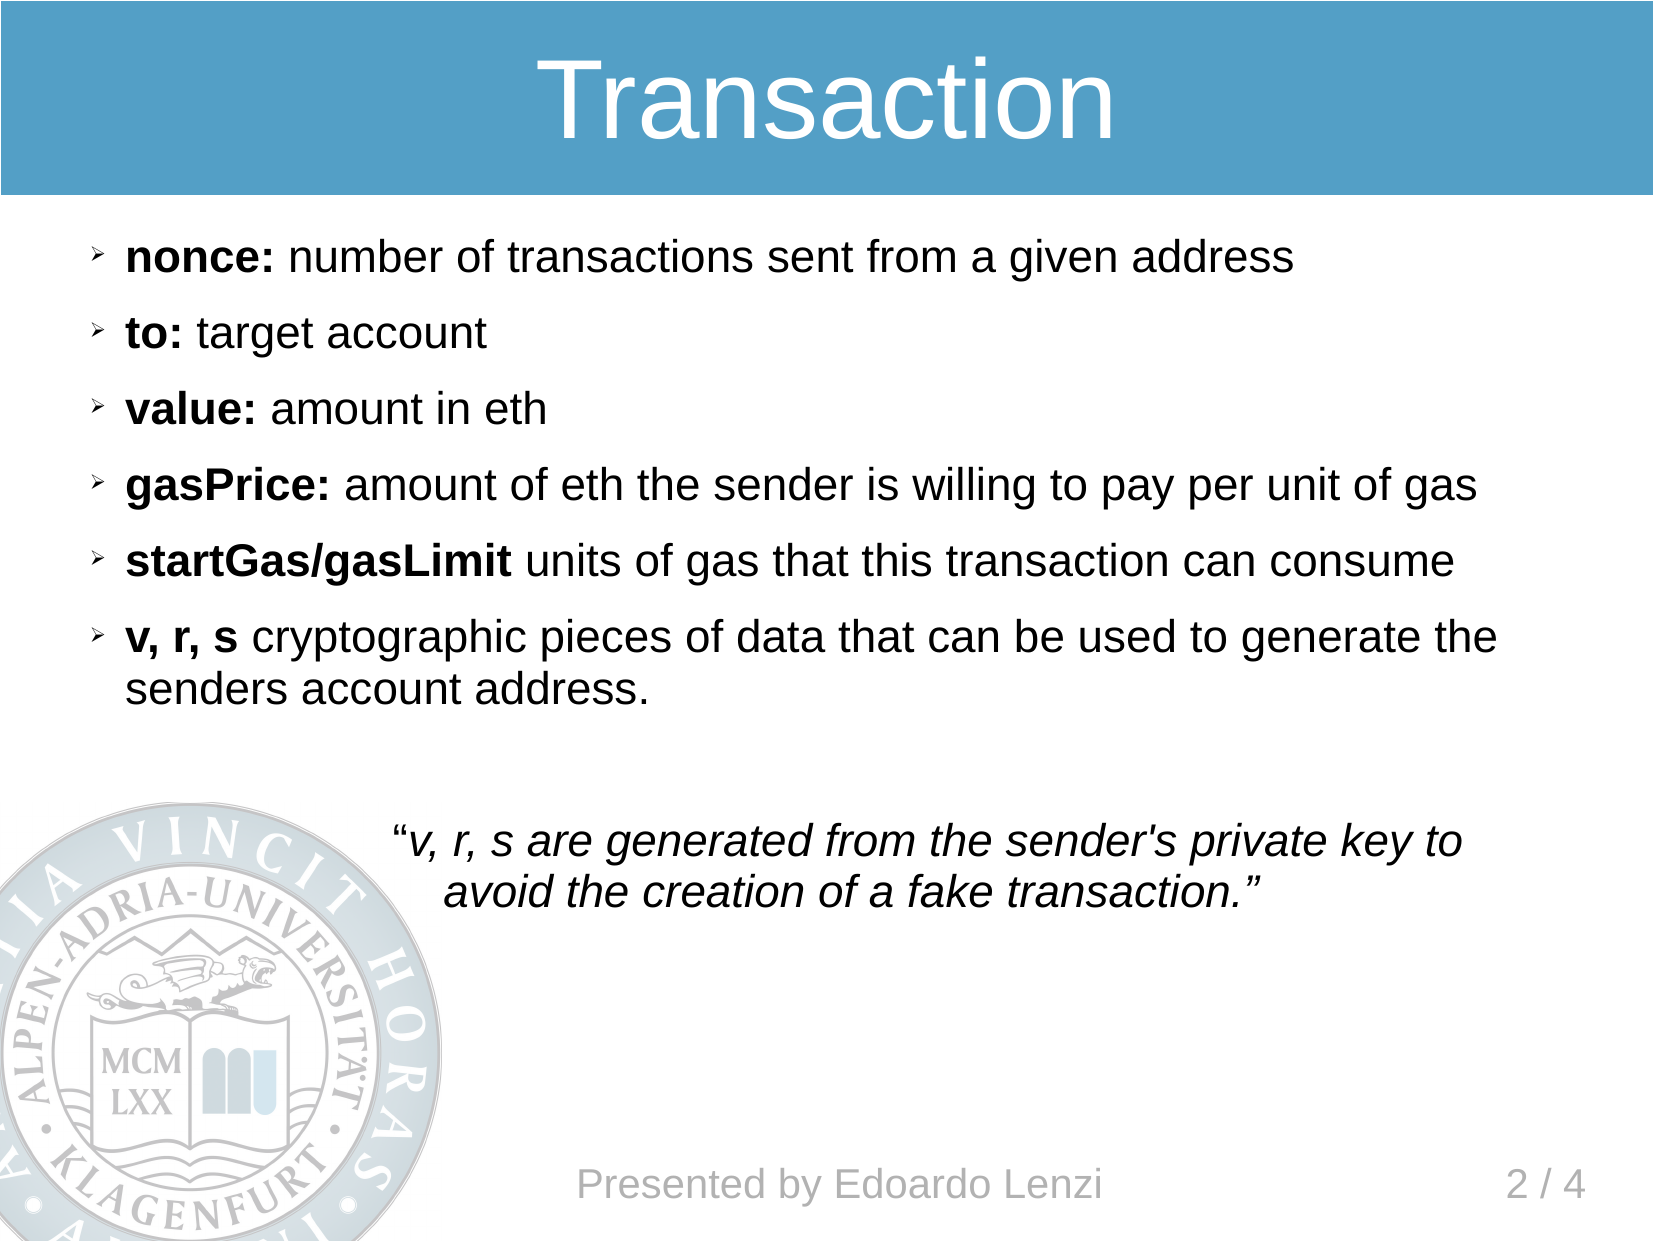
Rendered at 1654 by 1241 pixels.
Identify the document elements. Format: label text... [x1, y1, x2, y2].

text_box nonce: number of transactions sent from a given address to: target account value: amount in eth gasPrice: amount of eth the sender is willing to pay per unit of gas startGas/gasLimit units of gas that this transaction can consume v, r, s cryptographic pieces of data that can be used to generate the senders account address. “v, r, s are generated from the sender's private key to avoid the creation of a fake transaction.” [75, 223, 1561, 1001]
text_box [0, 801, 452, 1241]
list Presented by Edoardo Lenzi 2 / 4 [505, 1160, 1654, 1241]
text_box [1571, 0, 1654, 196]
title Transaction [82, 0, 1571, 204]
text_box [0, 0, 82, 196]
